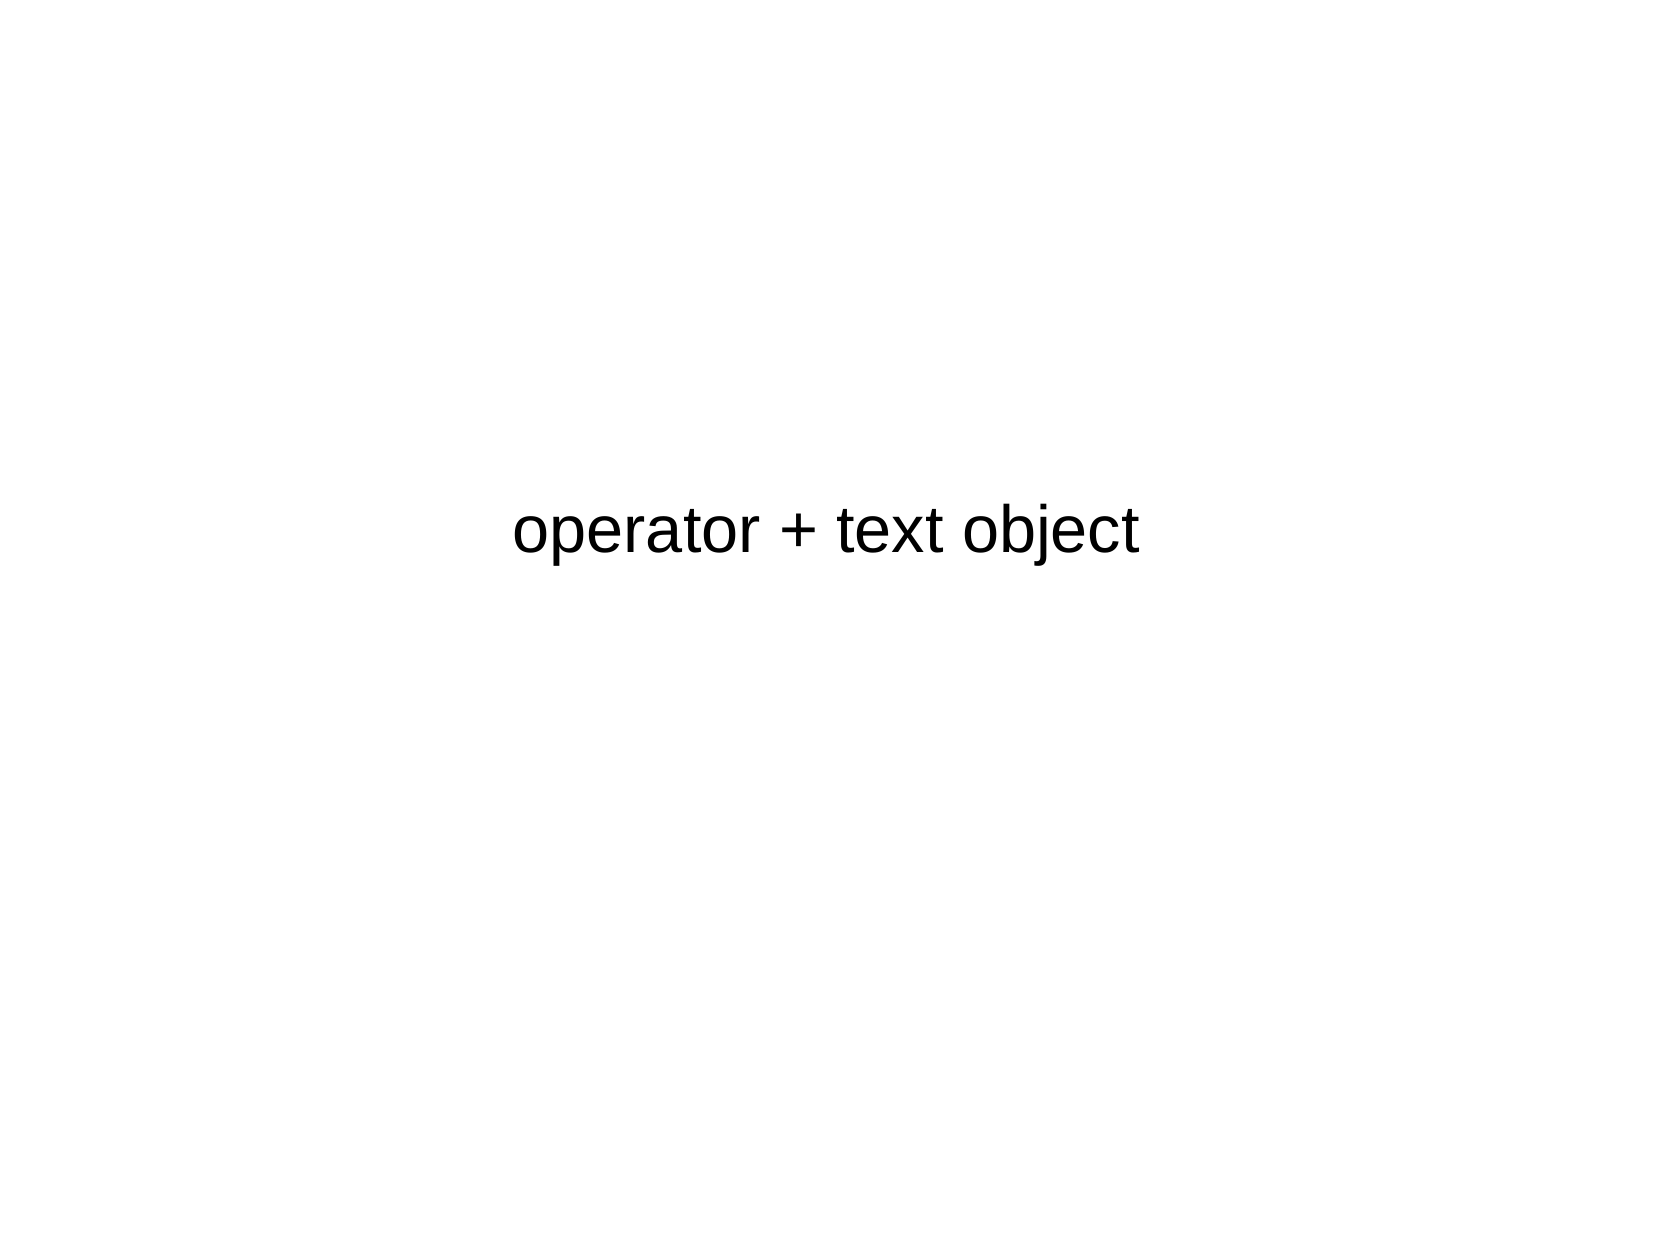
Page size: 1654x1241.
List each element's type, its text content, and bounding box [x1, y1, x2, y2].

subtitle operator + text object [82, 49, 1571, 1010]
